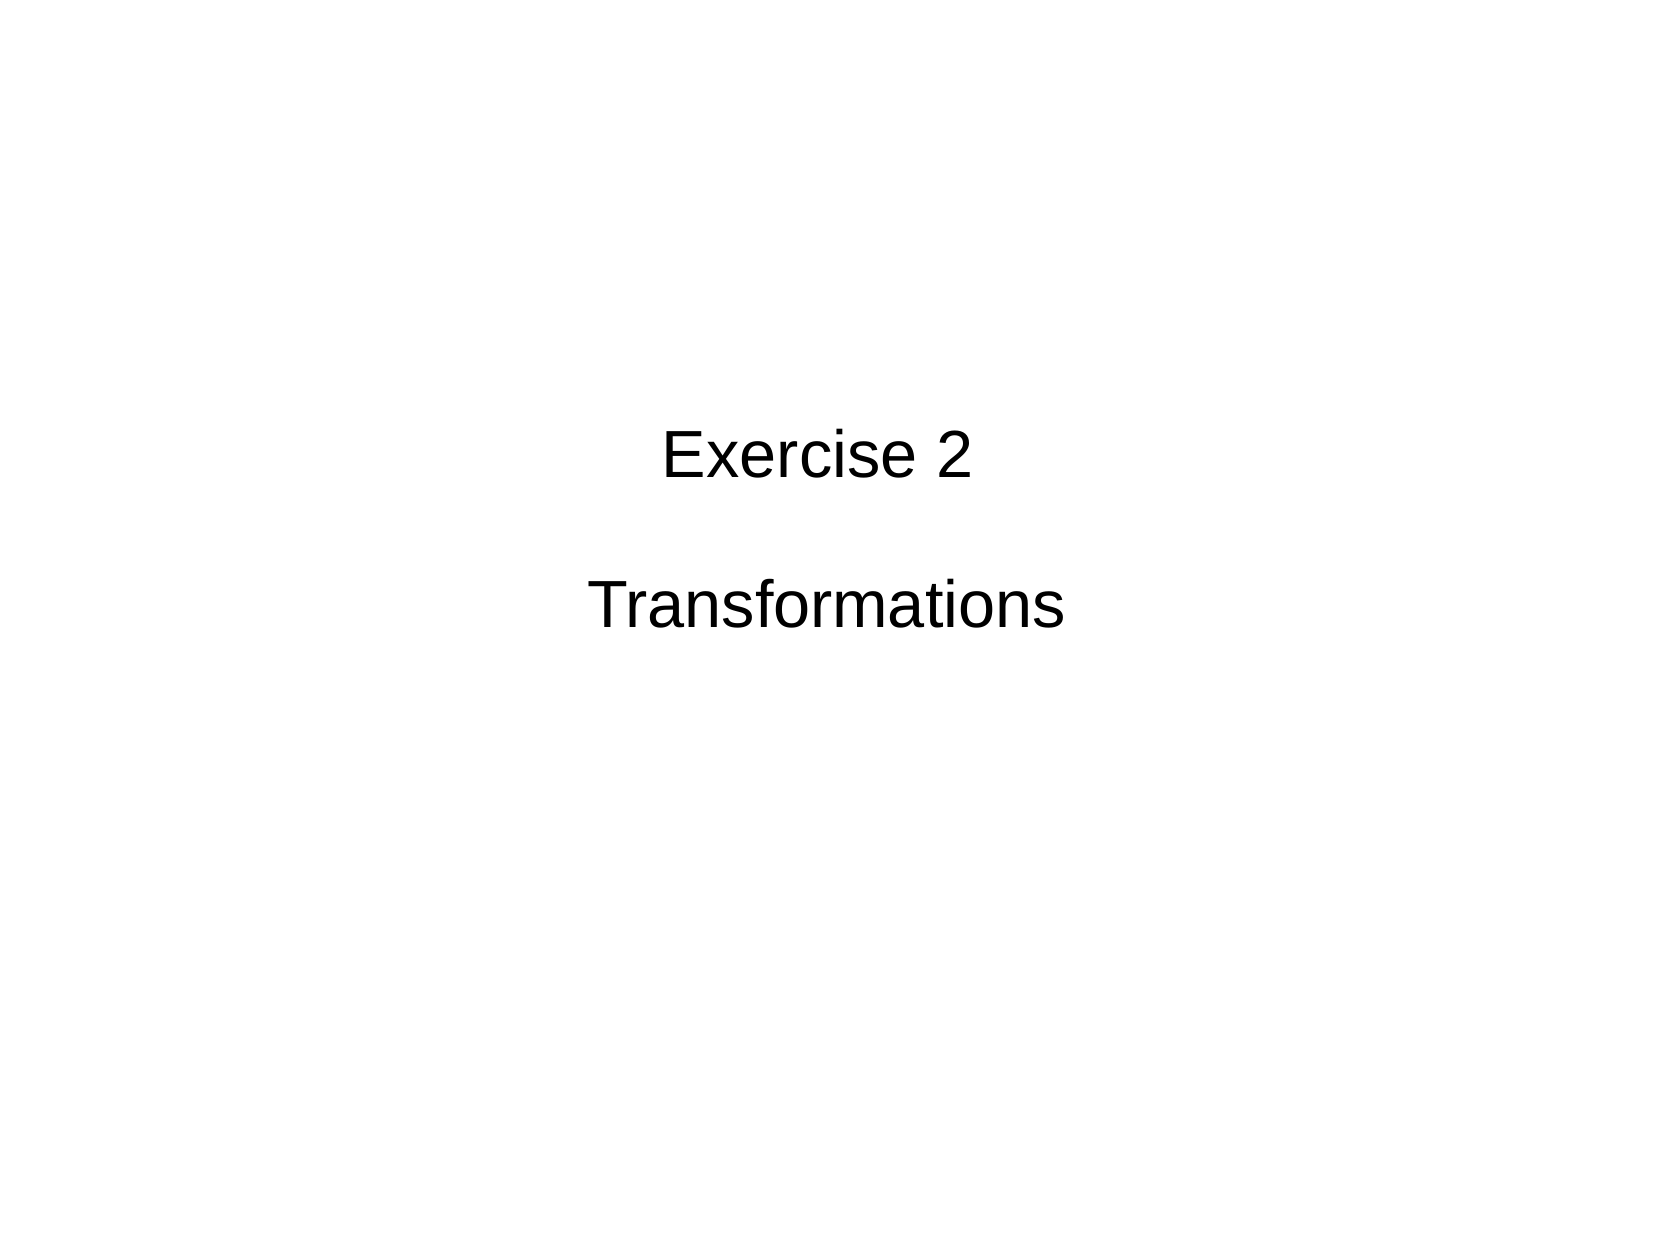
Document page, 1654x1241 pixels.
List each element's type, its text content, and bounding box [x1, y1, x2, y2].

subtitle Exercise 2 Transformations [82, 49, 1571, 1010]
